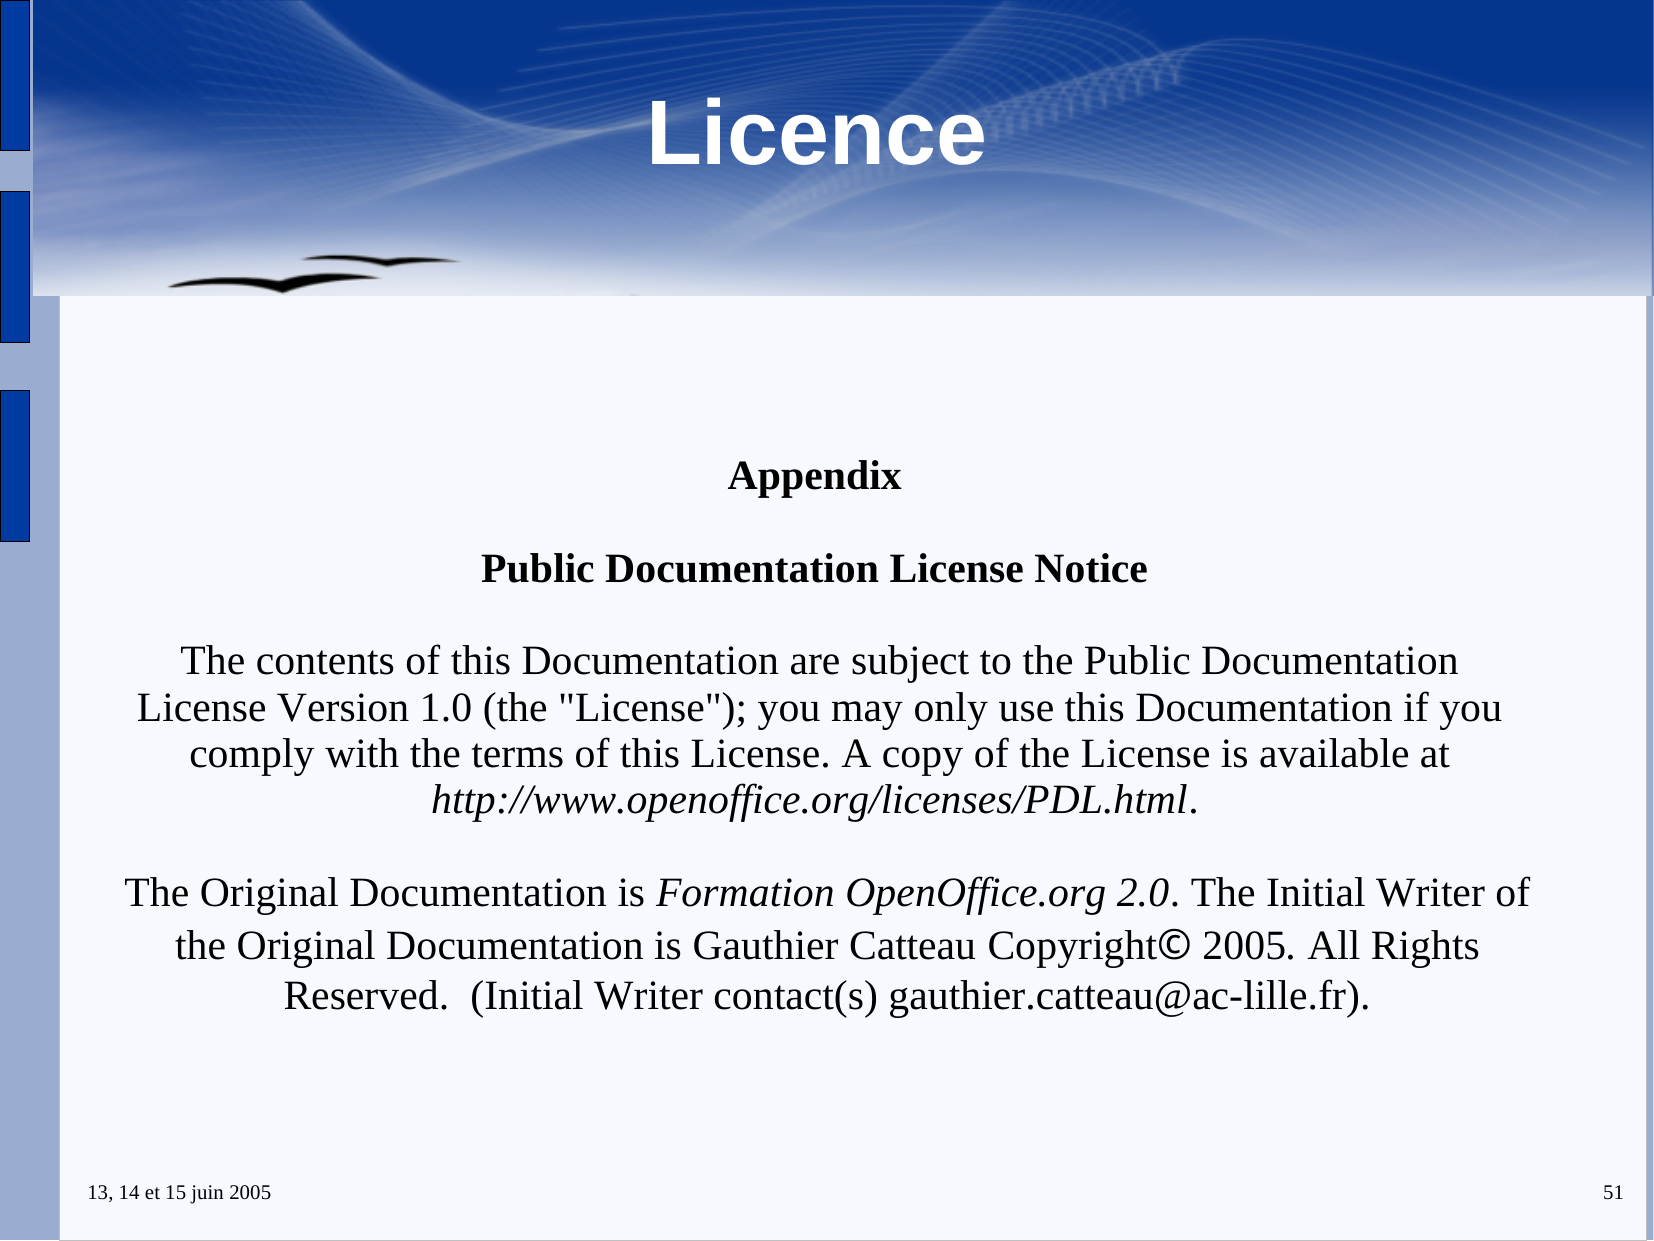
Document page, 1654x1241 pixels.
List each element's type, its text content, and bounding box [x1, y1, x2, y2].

title Licence [118, 29, 1531, 237]
subtitle Appendix Public Documentation License Notice The contents of this Documentation are subject to the Public Documentation License Version 1.0 (the "License"); you may only use this Documentation if you comply with the terms of this License. A copy of the License is available at http://www.openoffice.org/licenses/PDL.html. The Original Documentation is Formation OpenOffice.org 2.0. The Initial Writer of the Original Documentation is Gauthier Catteau Copyright© 2005. All Rights Reserved. (Initial Writer contact(s) gauthier.catteau@ac-lille.fr). [121, 344, 1534, 1127]
picture [33, 0, 1654, 296]
